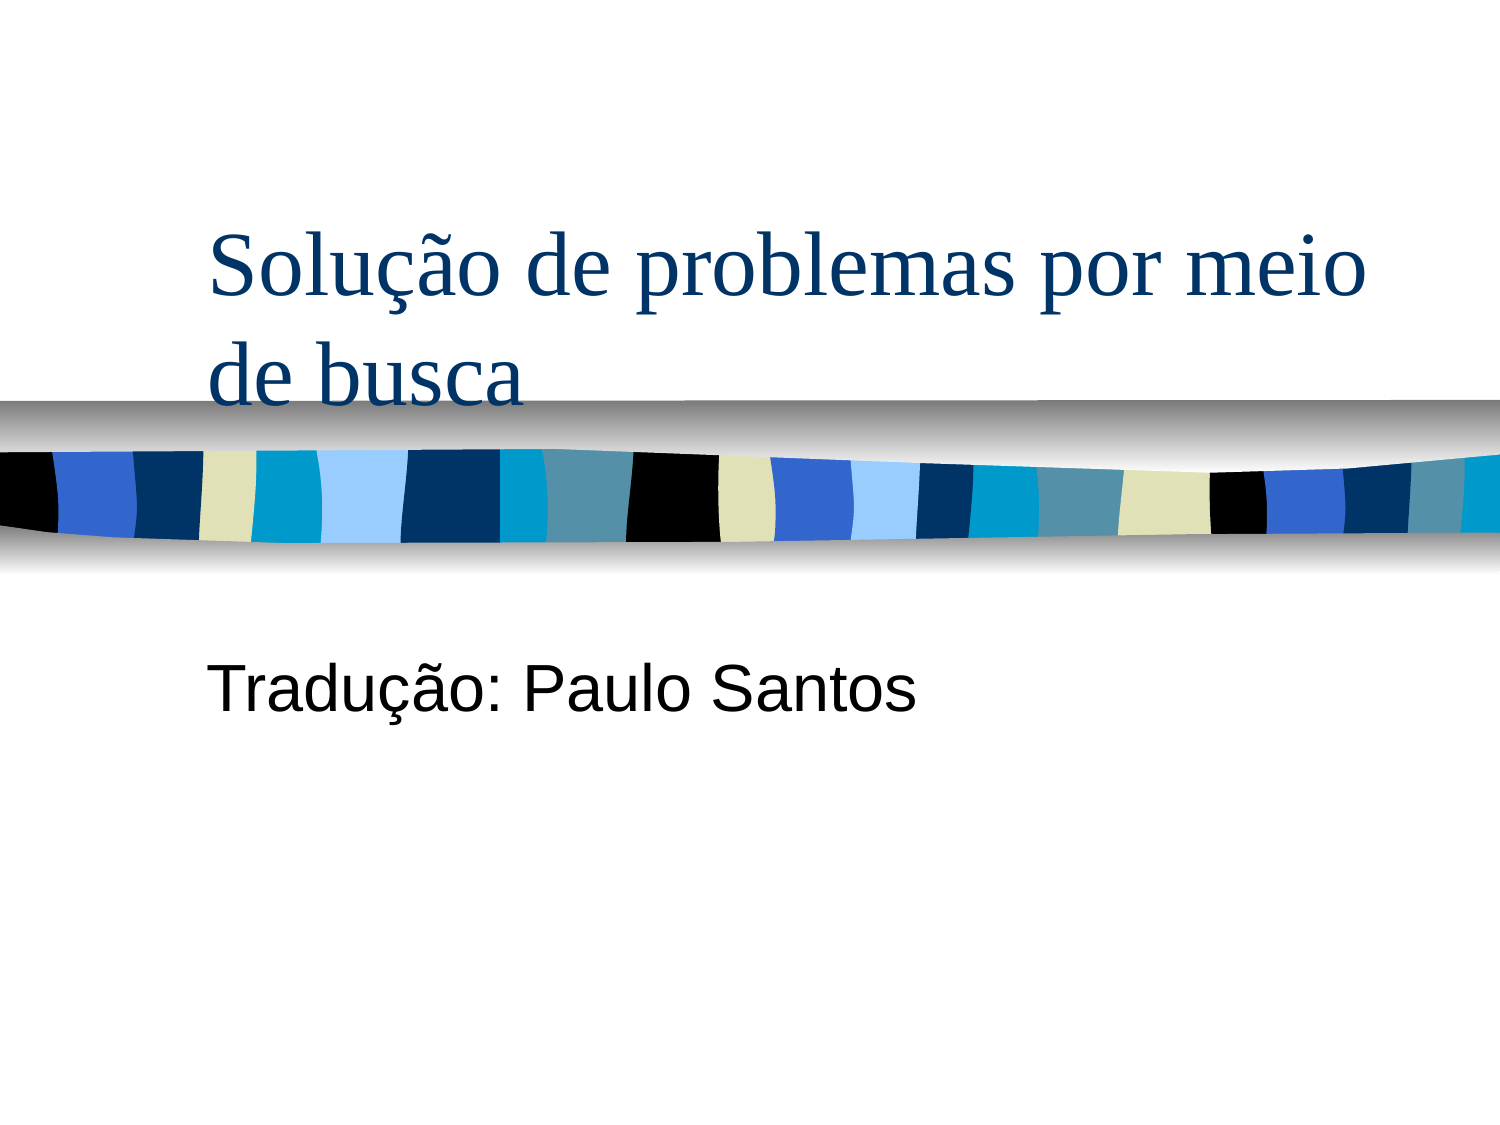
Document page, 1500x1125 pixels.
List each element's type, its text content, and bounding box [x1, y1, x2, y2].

title Solução de problemas por meio de busca [192, 196, 1468, 432]
subtitle Tradução: Paulo Santos [191, 637, 1242, 926]
